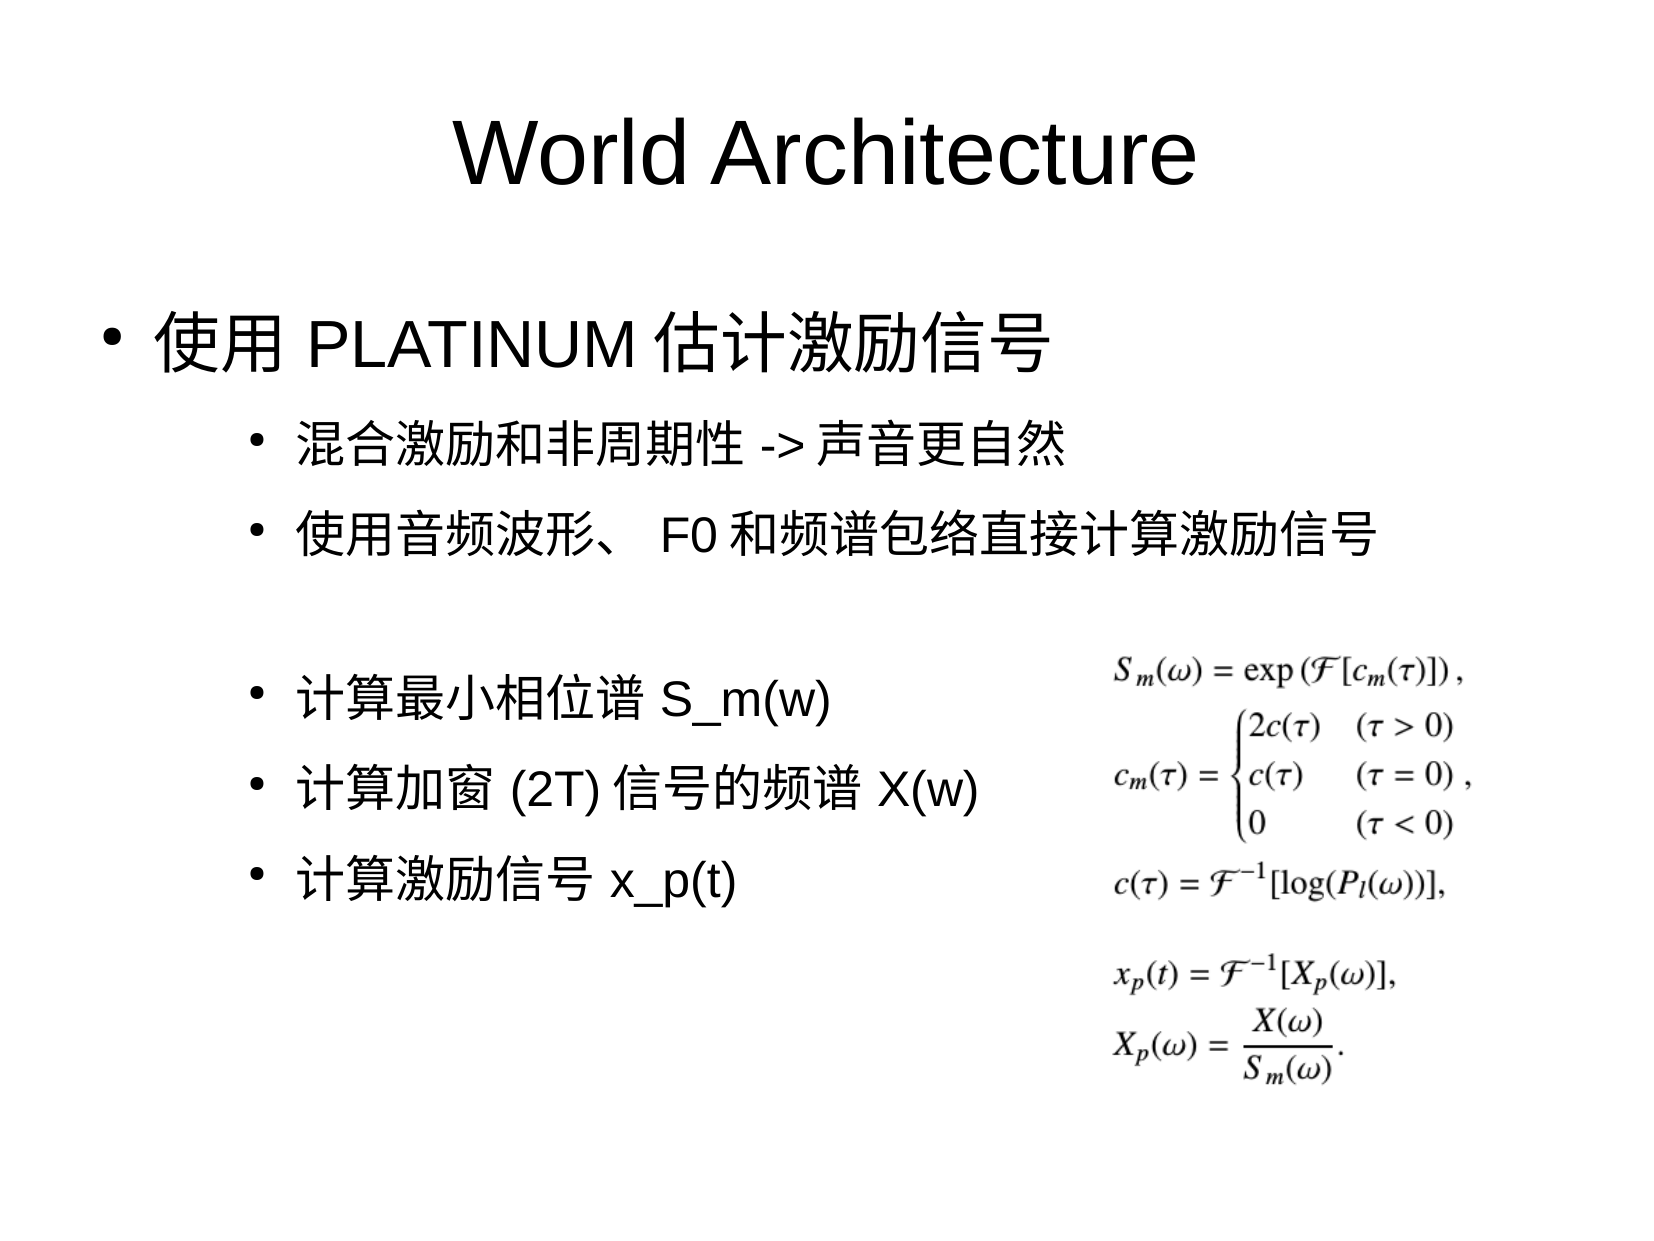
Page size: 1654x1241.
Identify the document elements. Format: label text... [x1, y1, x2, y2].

picture [1097, 647, 1491, 912]
title World Architecture [82, 49, 1571, 257]
picture [1100, 948, 1425, 1101]
list 使用PLATINUM估计激励信号 混合激励和非周期性->声音更自然 使用音频波形、F0和频谱包络直接计算激励信号 计算最小相位谱S_m(w) 计算加窗(2T)信号的频谱X(w) 计算激励信号x_p(t) [82, 290, 1571, 1126]
